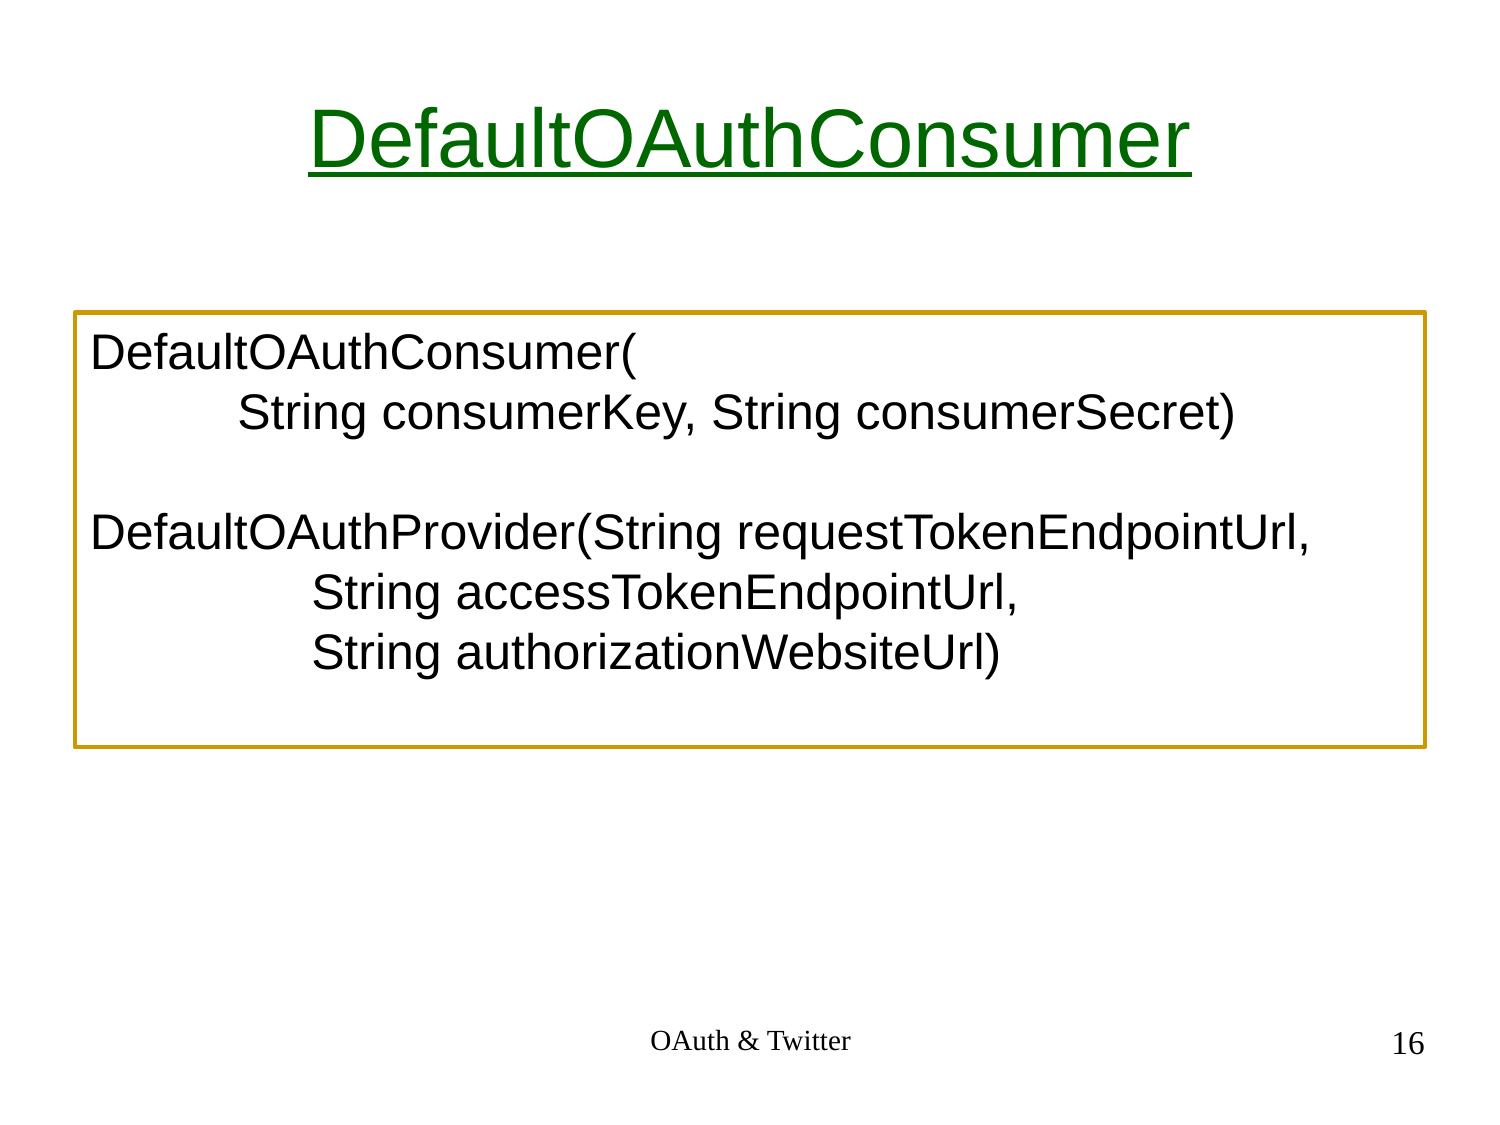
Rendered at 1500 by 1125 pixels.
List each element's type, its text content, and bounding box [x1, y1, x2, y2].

title DefaultOAuthConsumer [75, 45, 1425, 233]
text_box DefaultOAuthConsumer( String consumerKey, String consumerSecret) DefaultOAuthProvider(String requestTokenEndpointUrl, String accessTokenEndpointUrl, String authorizationWebsiteUrl) [74, 312, 1425, 748]
